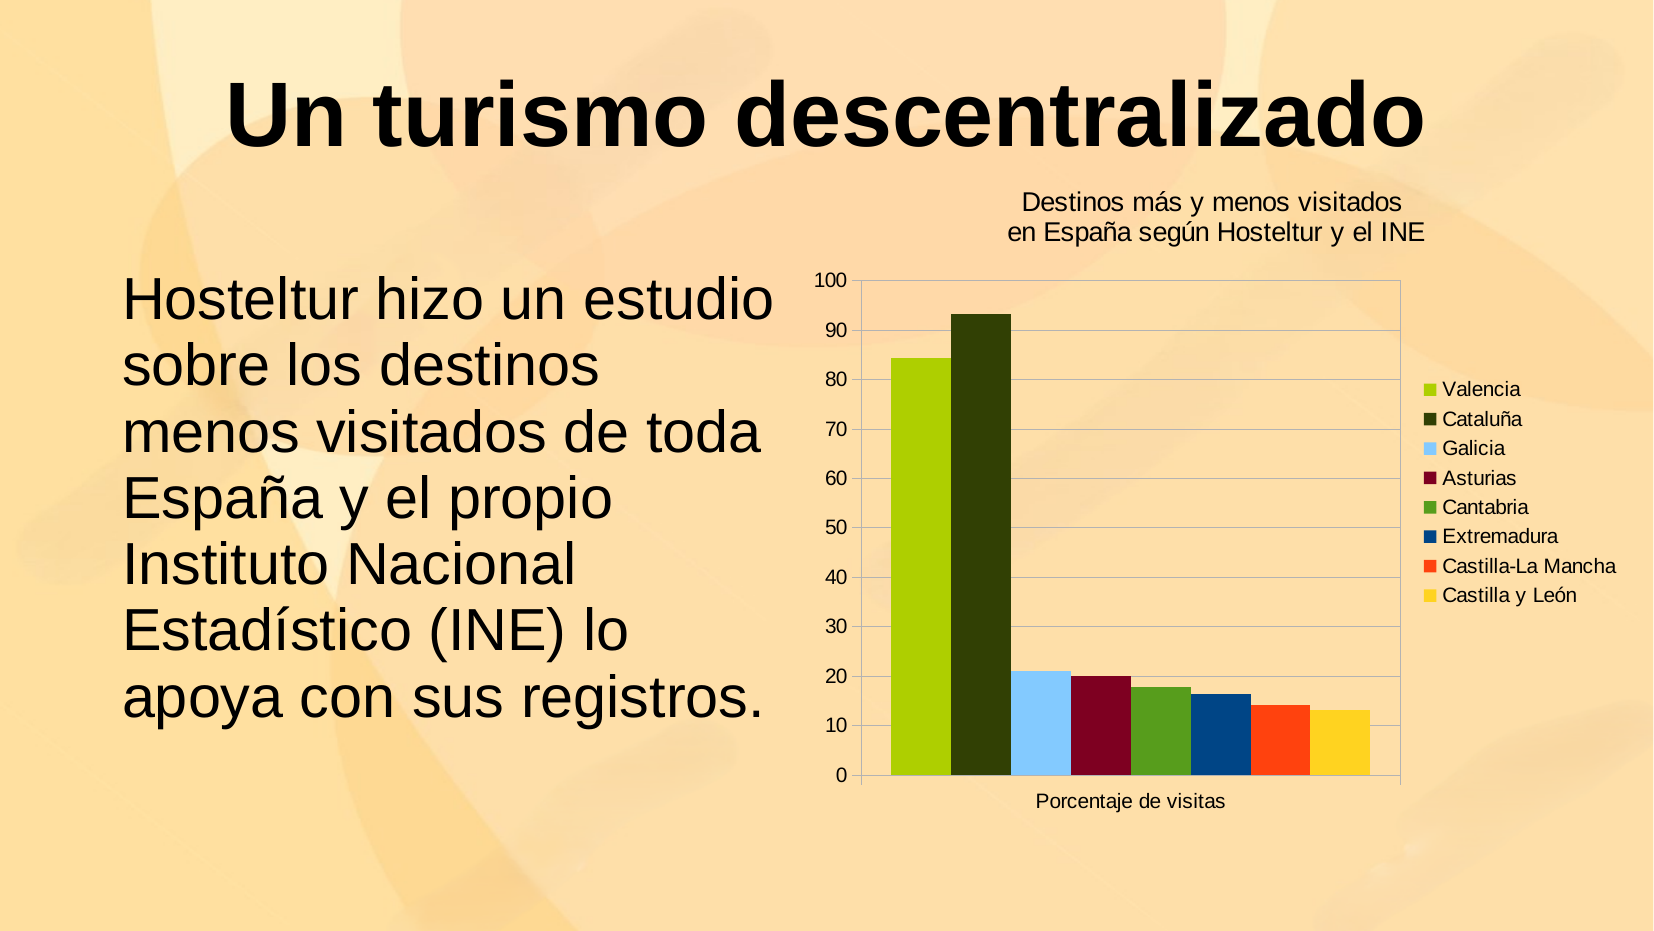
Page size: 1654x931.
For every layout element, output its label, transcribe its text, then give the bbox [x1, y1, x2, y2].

picture [0, 0, 1654, 931]
list Hosteltur hizo un estudio sobre los destinos menos visitados de toda España y el propio Instituto Nacional Estadístico (INE) lo apoya con sus registros. [59, 265, 786, 739]
chart [797, 158, 1636, 827]
title Un turismo descentralizado [82, 37, 1571, 193]
